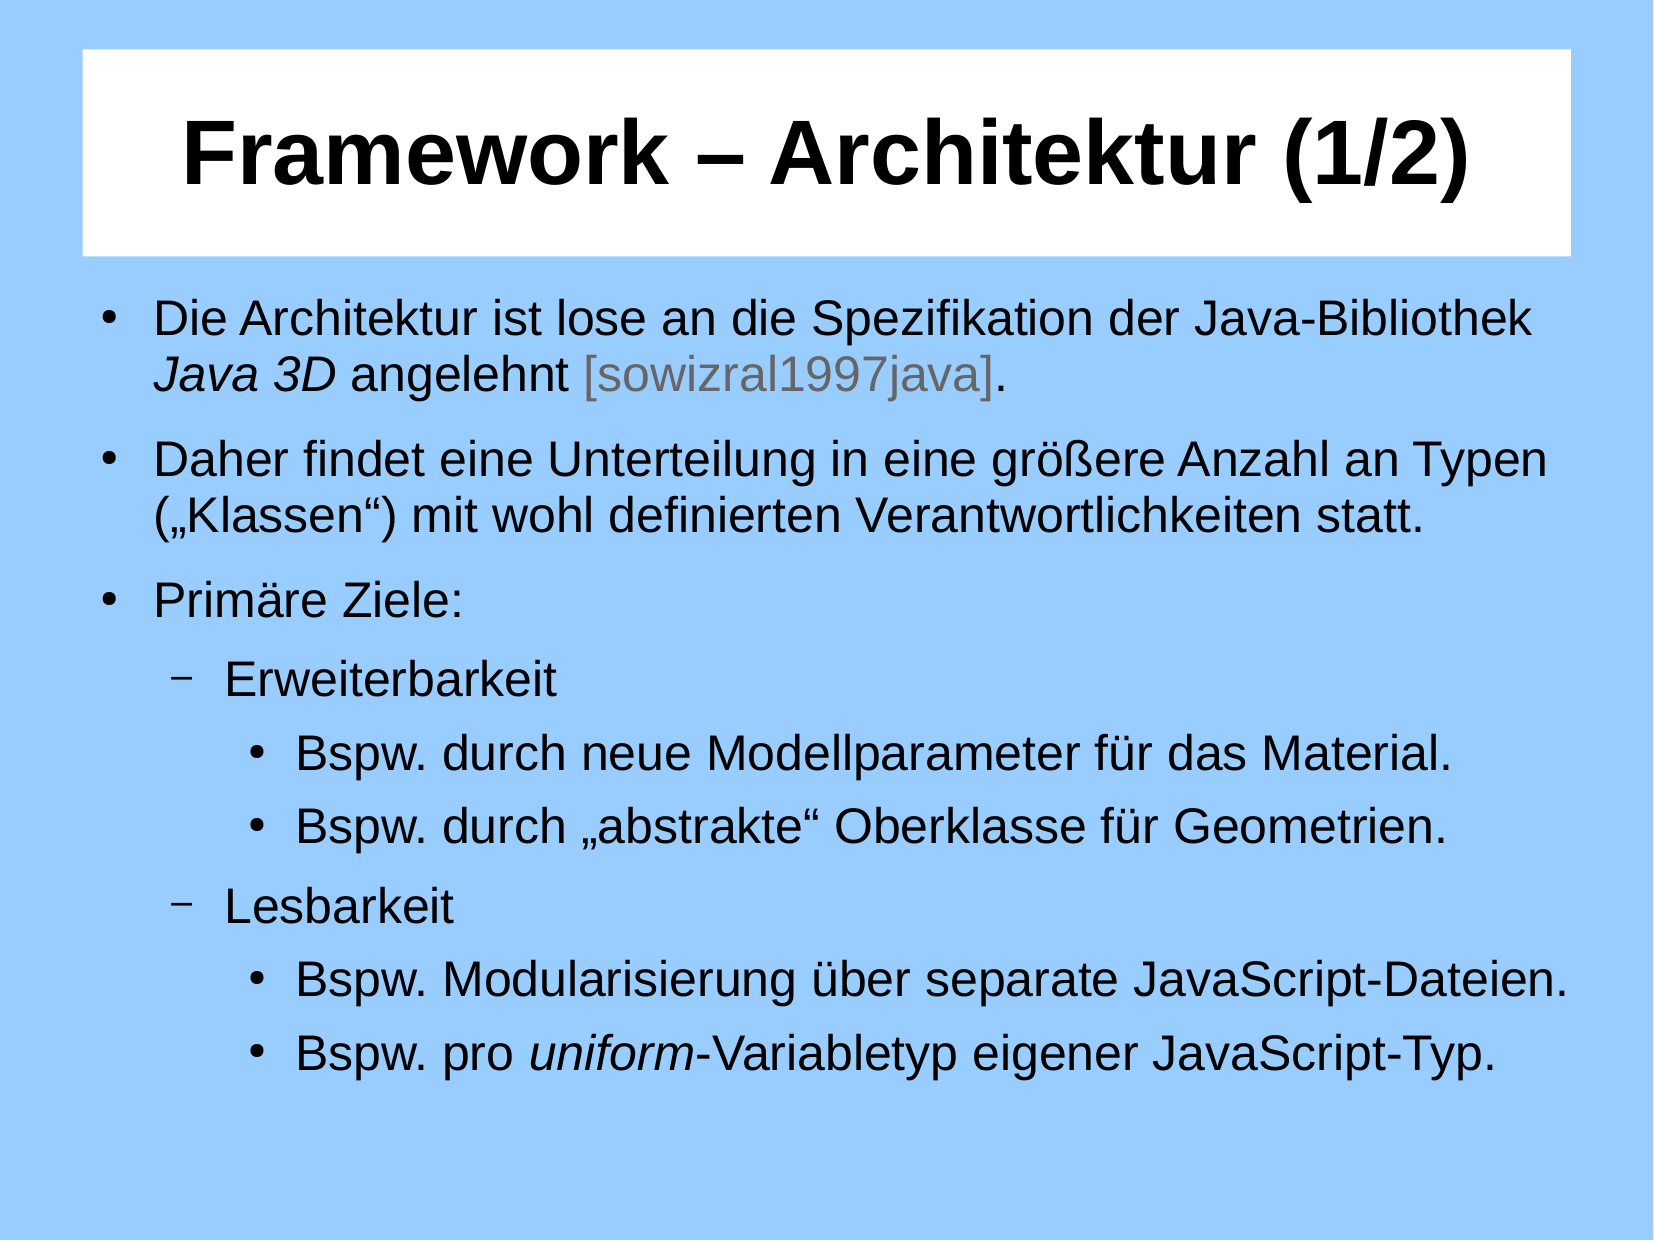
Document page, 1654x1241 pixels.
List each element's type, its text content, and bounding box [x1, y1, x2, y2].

list Die Architektur ist lose an die Spezifikation der Java-Bibliothek Java 3D angelehnt [sowizral1997java]. Daher findet eine Unterteilung in eine größere Anzahl an Typen („Klassen“) mit wohl definierten Verantwortlichkeiten statt. Primäre Ziele: Erweiterbarkeit Bspw. durch neue Modellparameter für das Material. Bspw. durch „abstrakte“ Oberklasse für Geometrien. Lesbarkeit Bspw. Modularisierung über separate JavaScript-Dateien. Bspw. pro uniform-Variabletyp eigener JavaScript-Typ. [82, 290, 1571, 1170]
title Framework – Architektur (1/2) [82, 49, 1571, 257]
